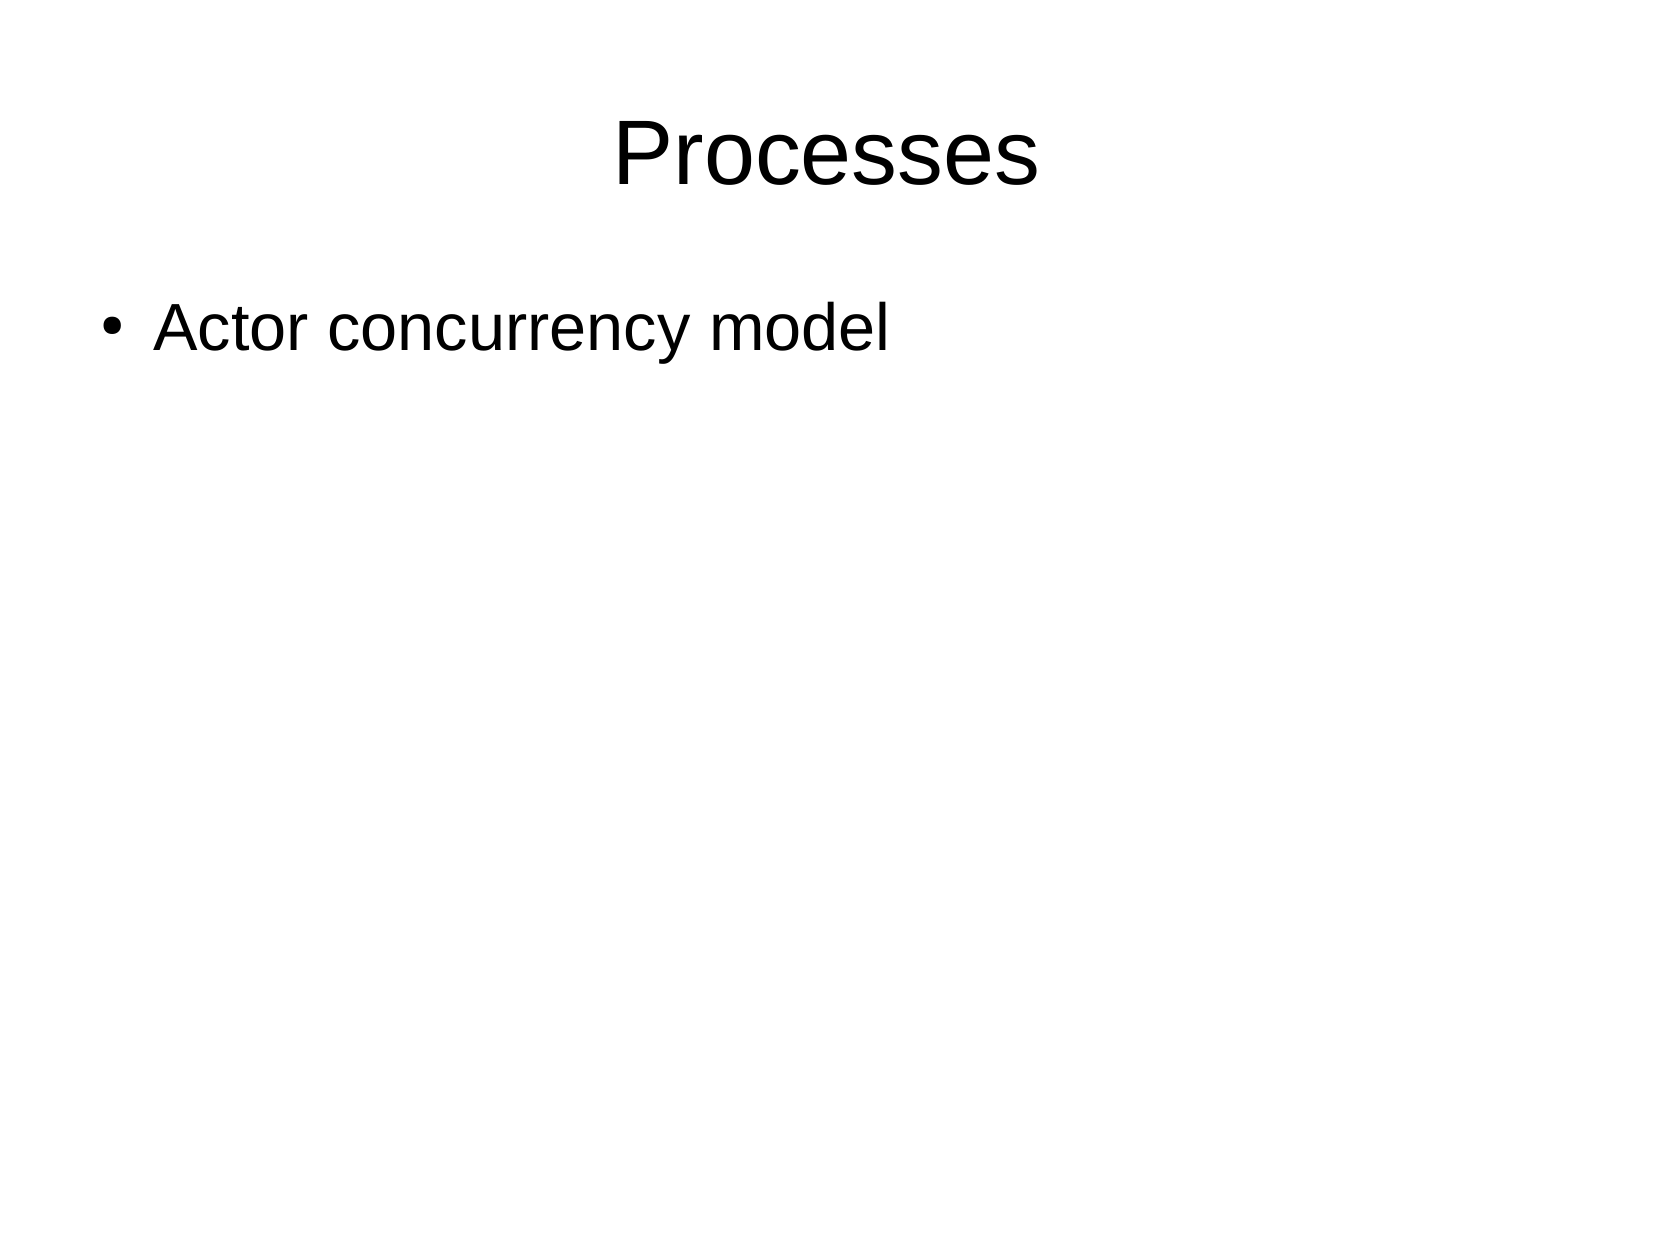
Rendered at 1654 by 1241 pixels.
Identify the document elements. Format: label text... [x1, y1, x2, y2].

title Processes [82, 49, 1571, 257]
list Actor concurrency model [82, 290, 1571, 1010]
